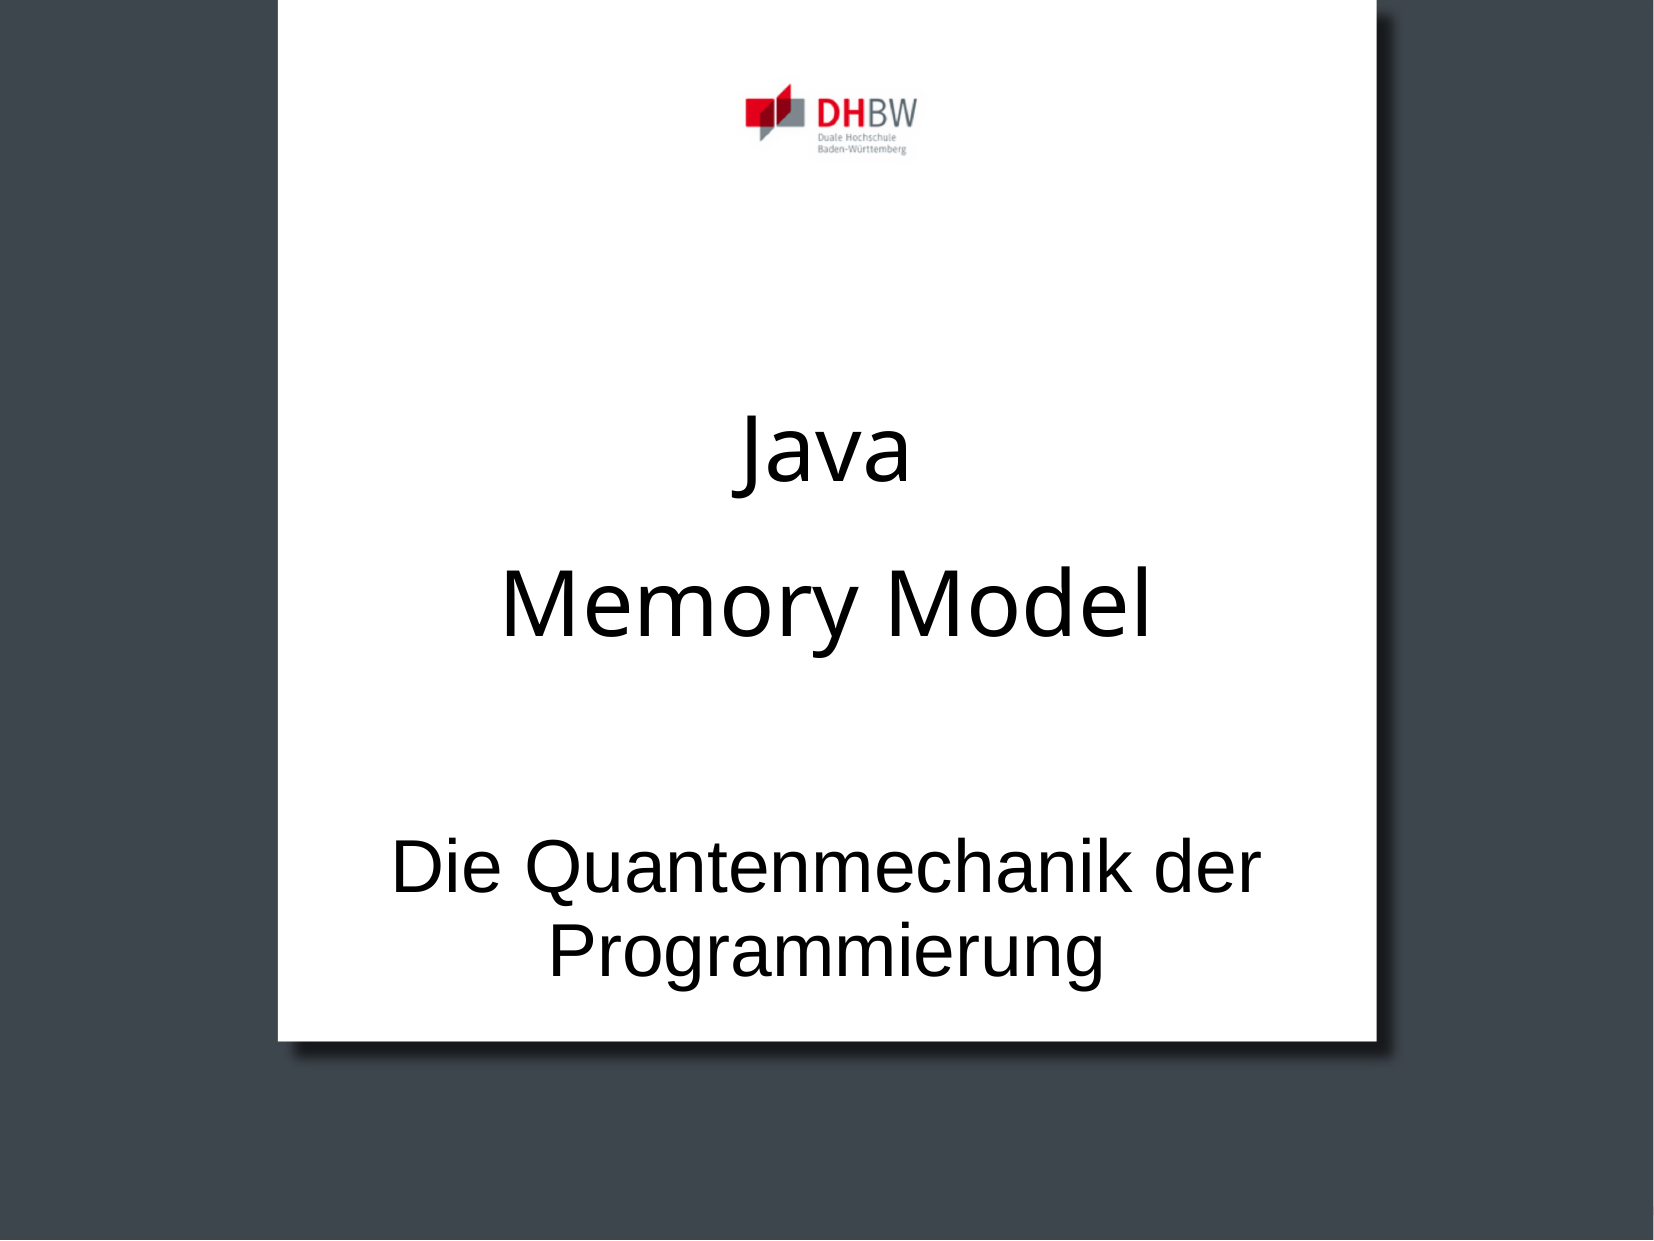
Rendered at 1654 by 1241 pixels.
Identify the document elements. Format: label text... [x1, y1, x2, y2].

list Java Memory Model Die Quantenmechanik der Programmierung [295, 383, 1359, 1006]
picture [0, 0, 1654, 1241]
